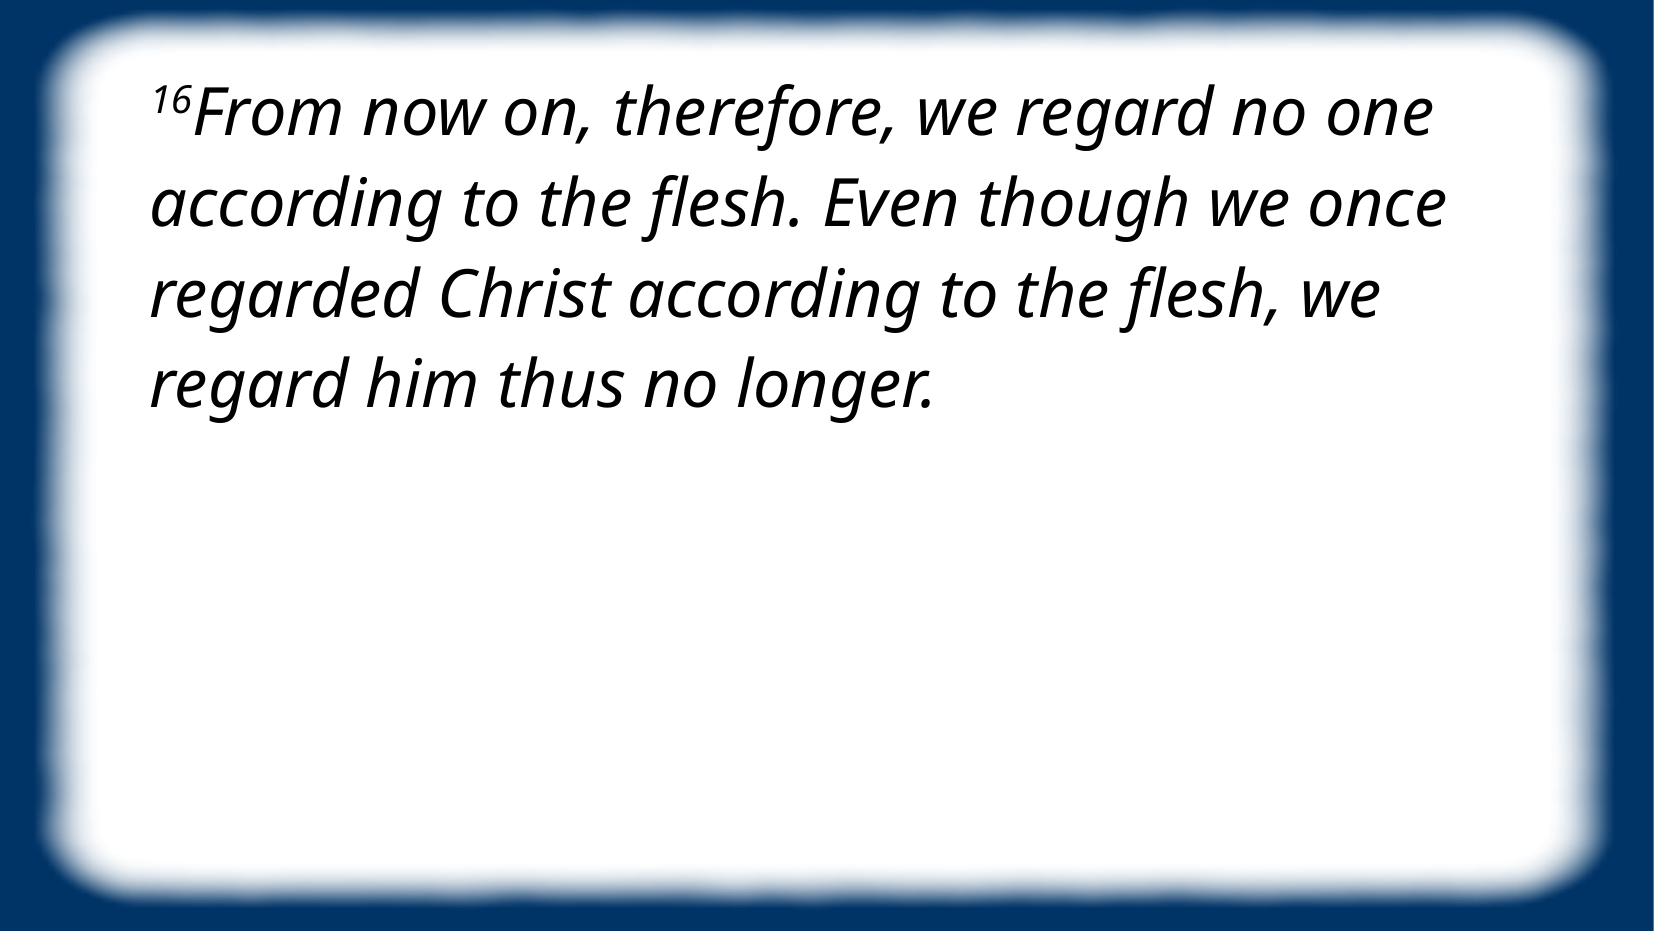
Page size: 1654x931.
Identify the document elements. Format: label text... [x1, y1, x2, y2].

picture [0, 0, 1654, 931]
text_box 16From now on, therefore, we regard no one according to the flesh. Even though we once regarded Christ according to the flesh, we regard him thus no longer. [135, 56, 1509, 466]
